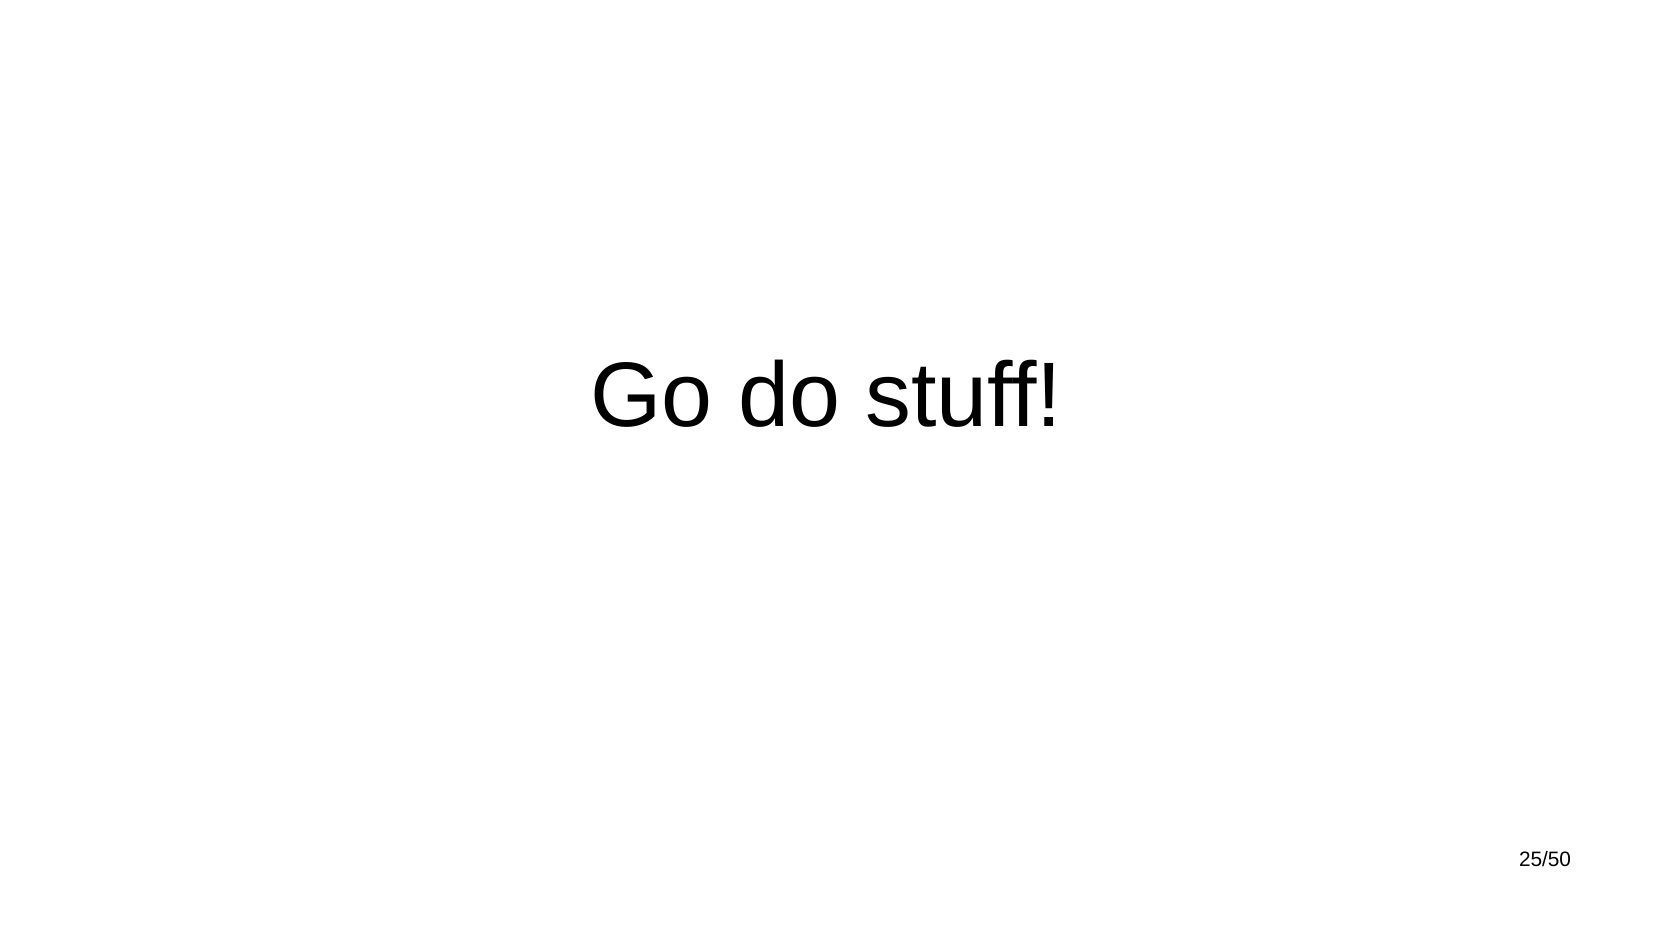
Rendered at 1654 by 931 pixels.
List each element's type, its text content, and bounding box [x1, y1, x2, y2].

title Go do stuff! [82, 317, 1571, 473]
